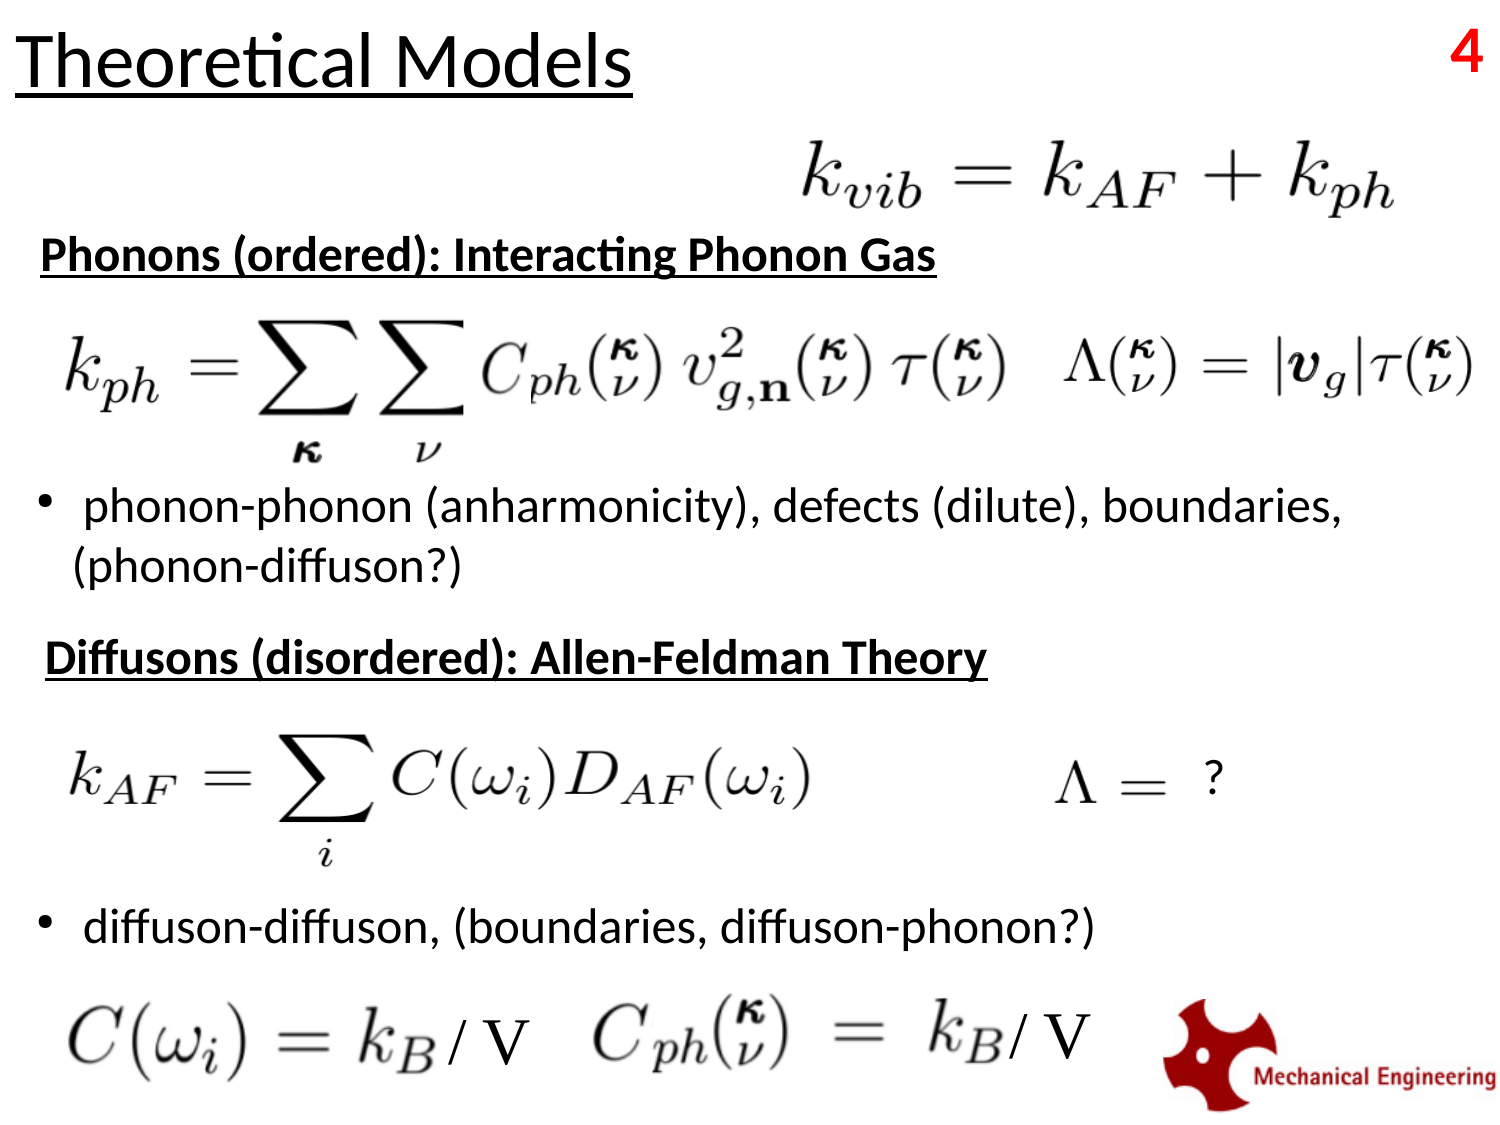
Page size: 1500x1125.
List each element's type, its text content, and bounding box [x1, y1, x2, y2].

picture [1112, 749, 1188, 826]
picture [1162, 999, 1497, 1113]
picture [190, 300, 1021, 465]
text_box Diffusons (disordered): Allen-Feldman Theory [30, 630, 1471, 704]
text_box ? [1187, 749, 1246, 824]
picture [570, 972, 1031, 1093]
picture [1046, 327, 1482, 403]
picture [45, 975, 455, 1093]
text_box diffuson-diffuson, (boundaries, diffuson-phonon?) [21, 885, 1441, 1021]
text_box / V [994, 991, 1117, 1081]
text_box Phonons (ordered): Interacting Phonon Gas [25, 226, 1321, 300]
picture [780, 119, 1401, 242]
picture [1037, 749, 1098, 826]
text_box / V [433, 997, 556, 1087]
picture [50, 315, 165, 436]
picture [45, 719, 826, 871]
text_box 4 [1436, 0, 1500, 93]
title Theoretical Models [0, 0, 1381, 150]
text_box phonon-phonon (anharmonicity), defects (dilute), boundaries, (phonon-diffuson?) [21, 465, 1441, 660]
